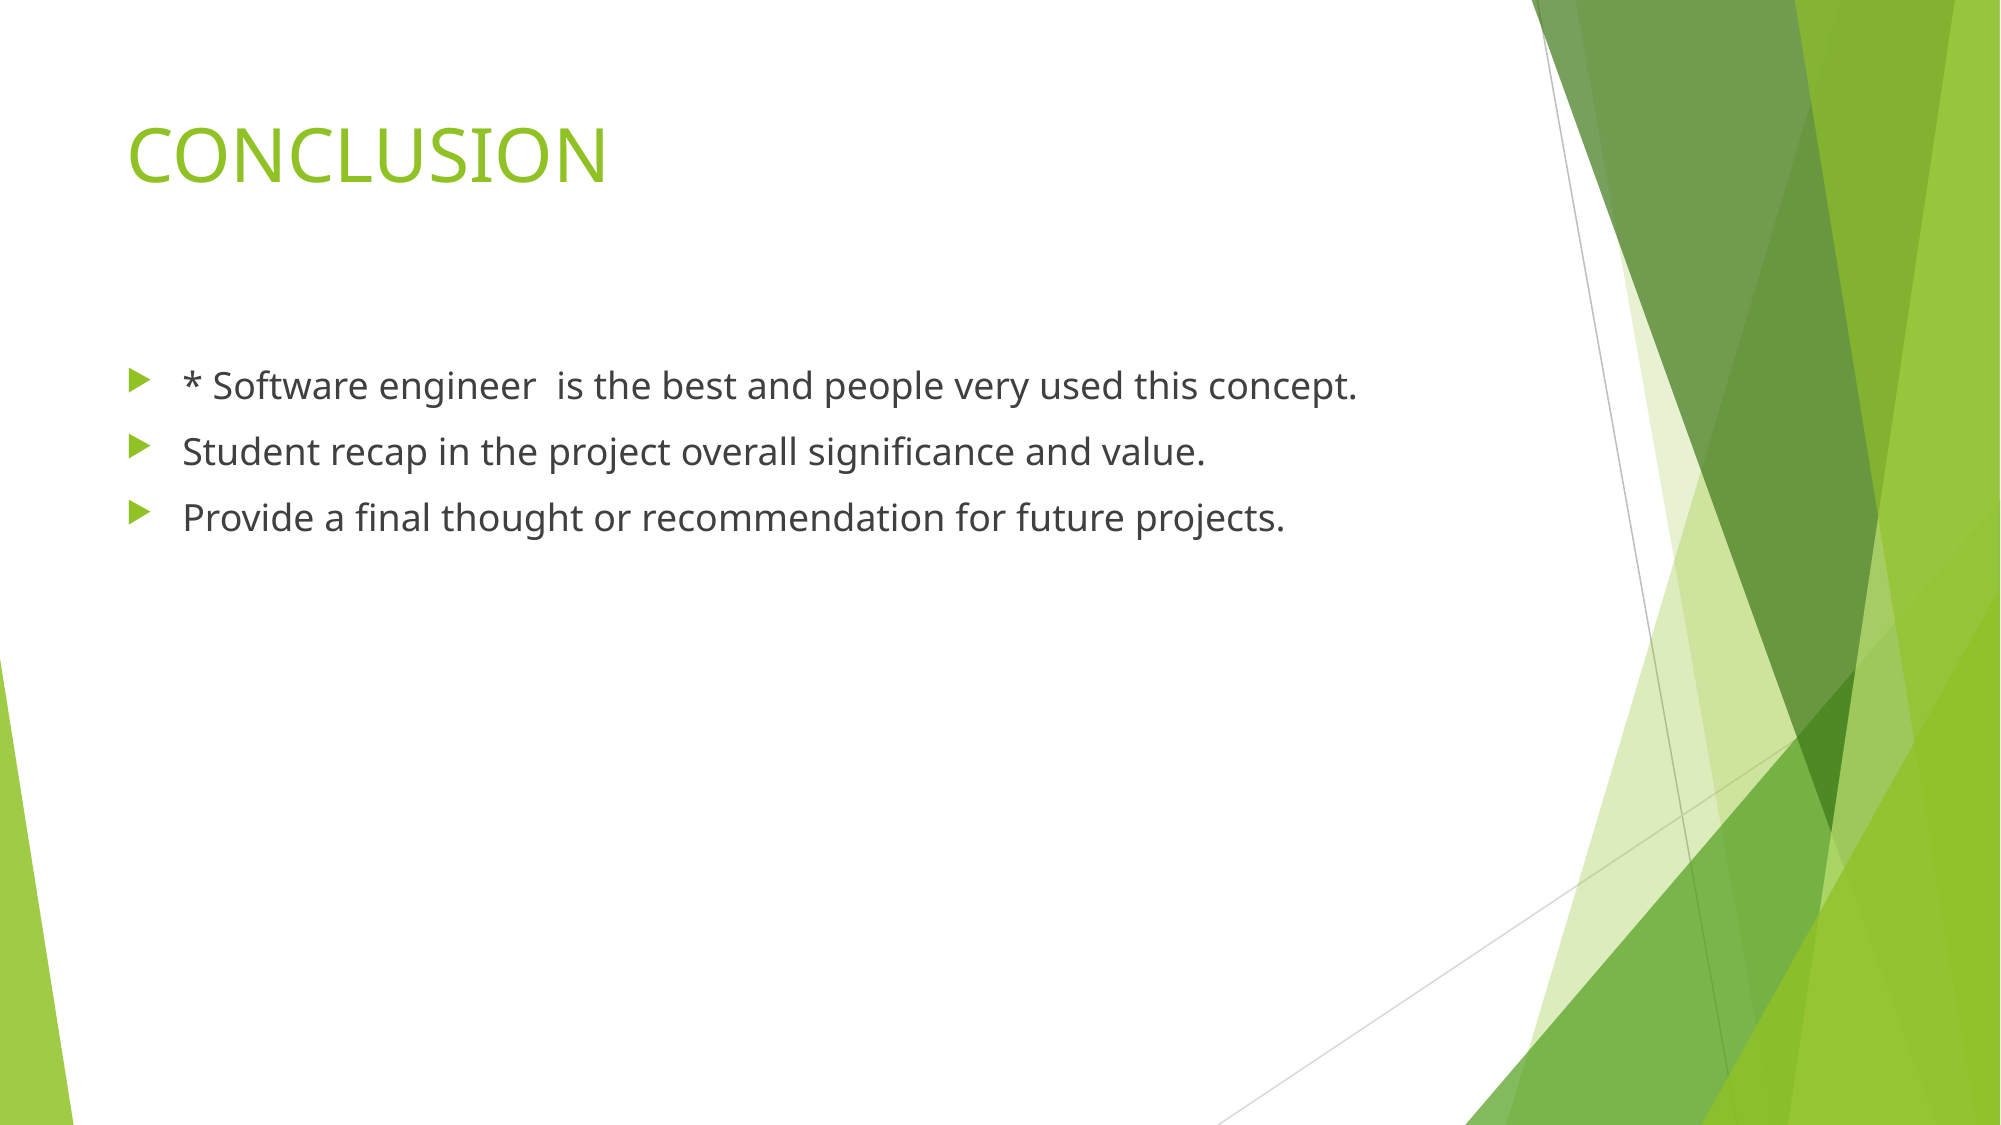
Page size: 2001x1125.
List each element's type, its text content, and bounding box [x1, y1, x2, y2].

list * Software engineer is the best and people very used this concept. Student recap in the project overall significance and value. Provide a final thought or recommendation for future projects. [111, 354, 1522, 992]
title CONCLUSION [111, 99, 1522, 317]
